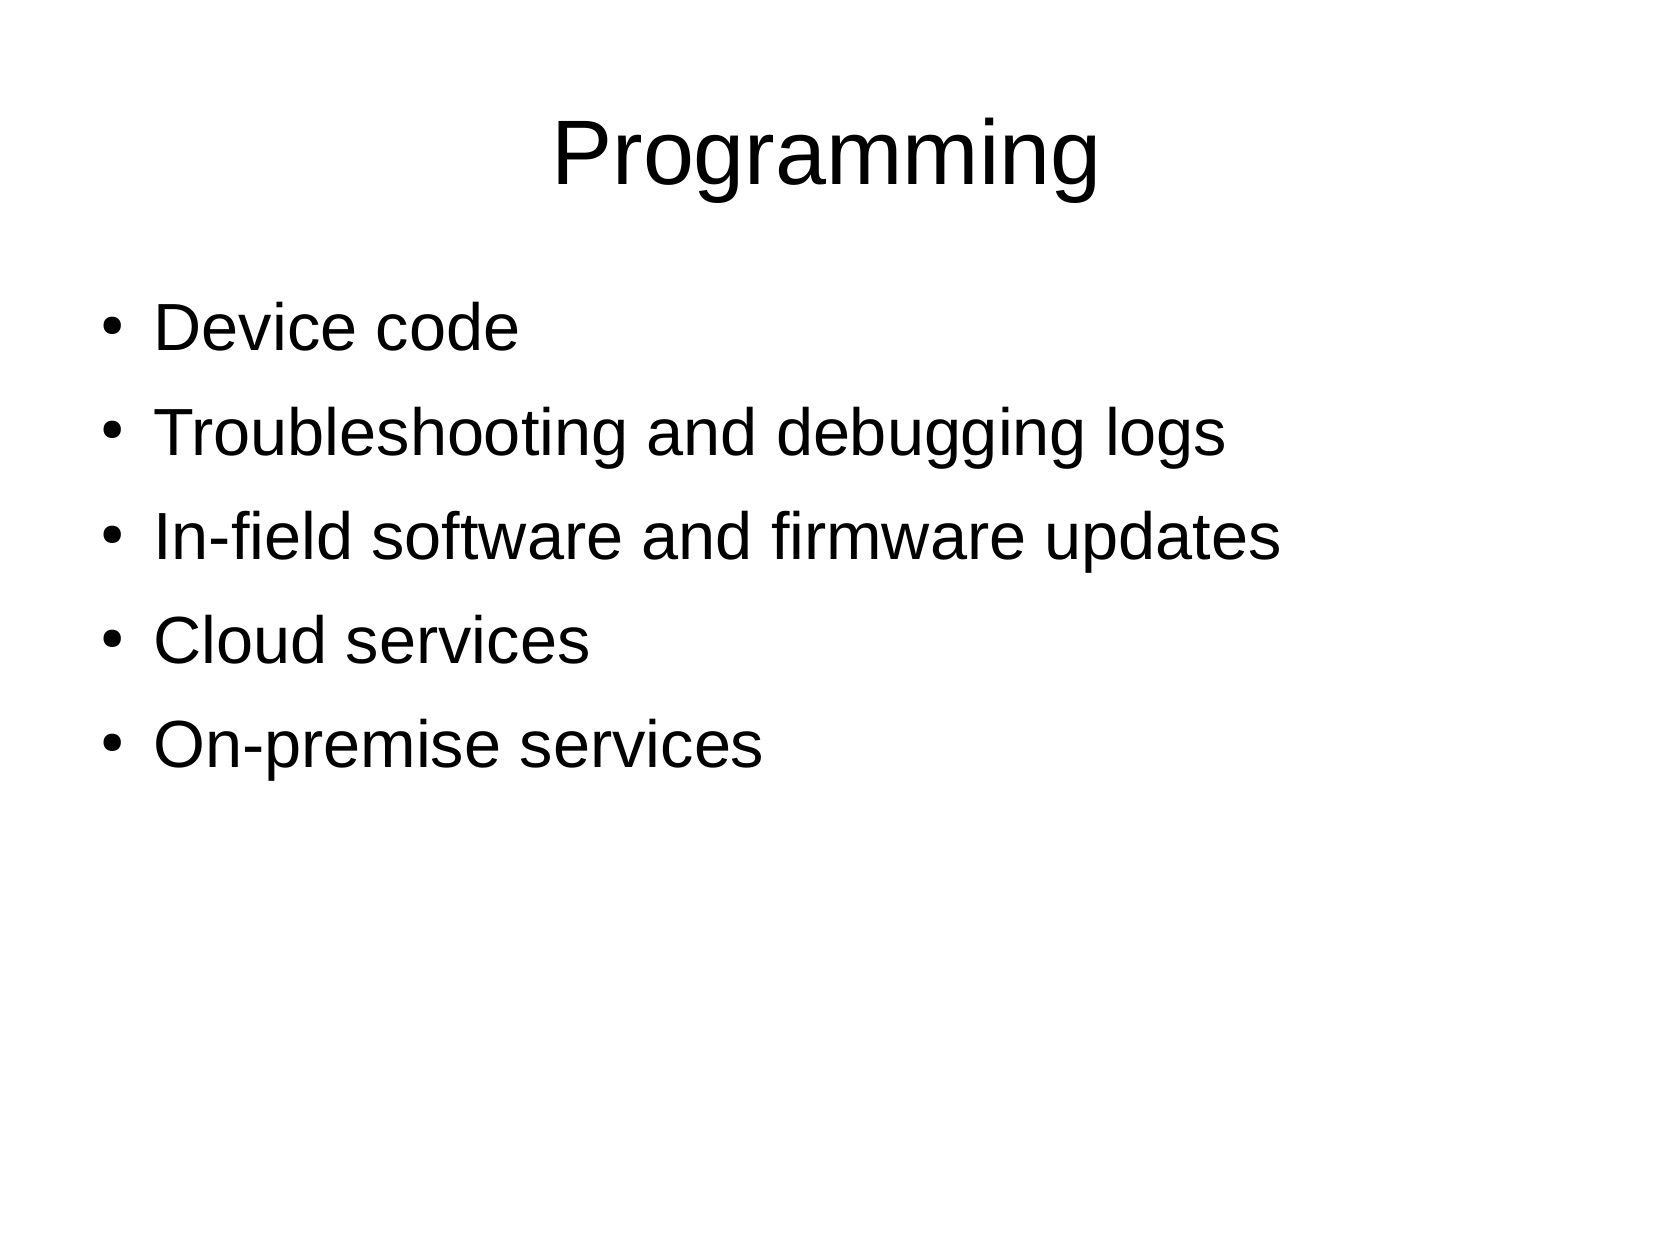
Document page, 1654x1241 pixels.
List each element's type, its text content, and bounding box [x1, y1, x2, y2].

title Programming [82, 49, 1571, 257]
list Device code Troubleshooting and debugging logs In-field software and firmware updates Cloud services On-premise services [82, 290, 1571, 1010]
